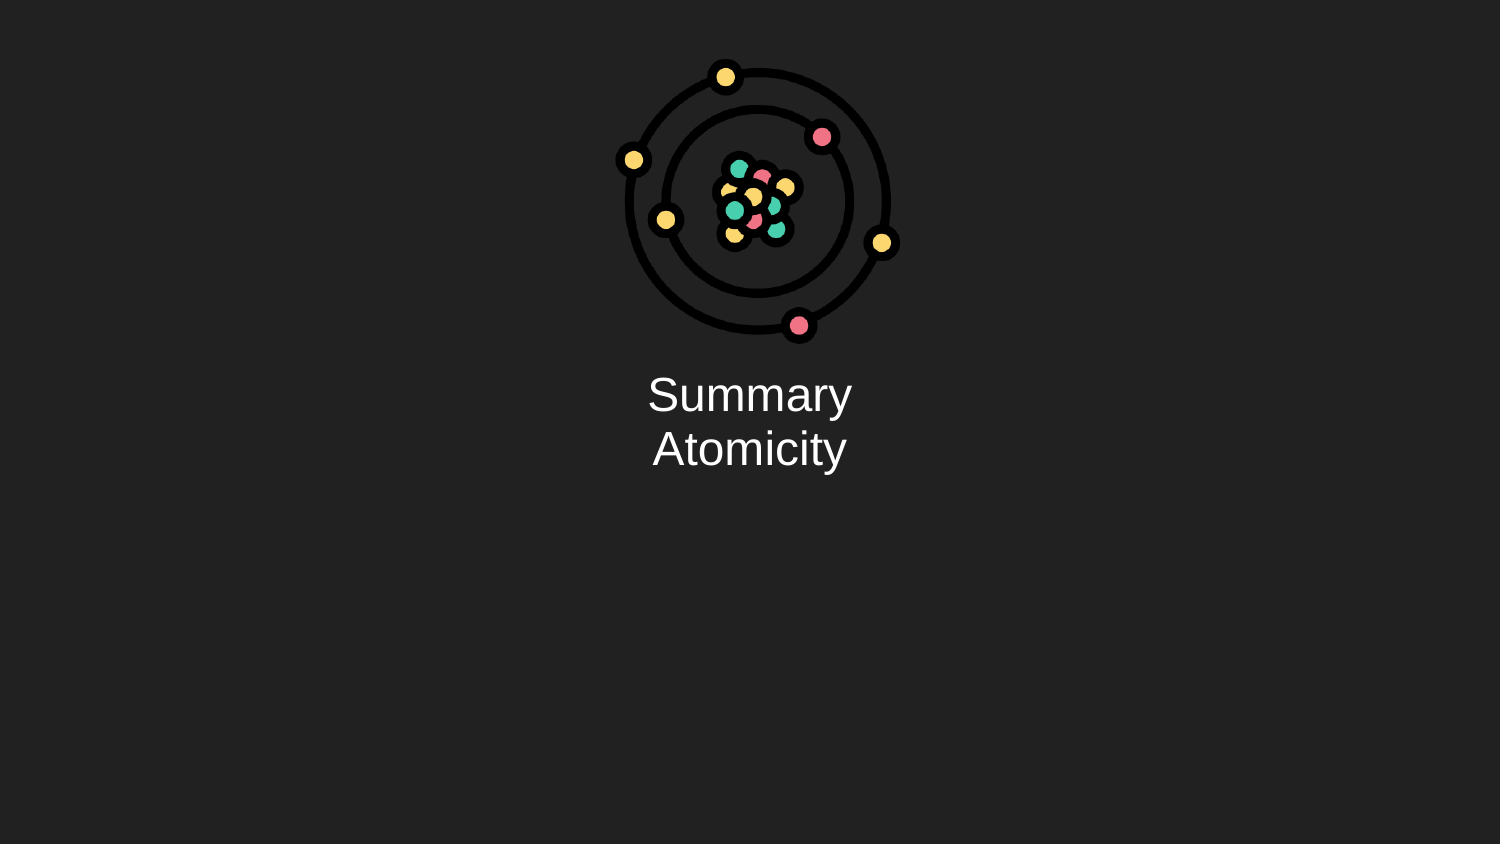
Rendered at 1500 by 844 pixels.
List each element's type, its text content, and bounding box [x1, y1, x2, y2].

title Summary Atomicity [51, 352, 1449, 491]
picture [488, 49, 1027, 353]
